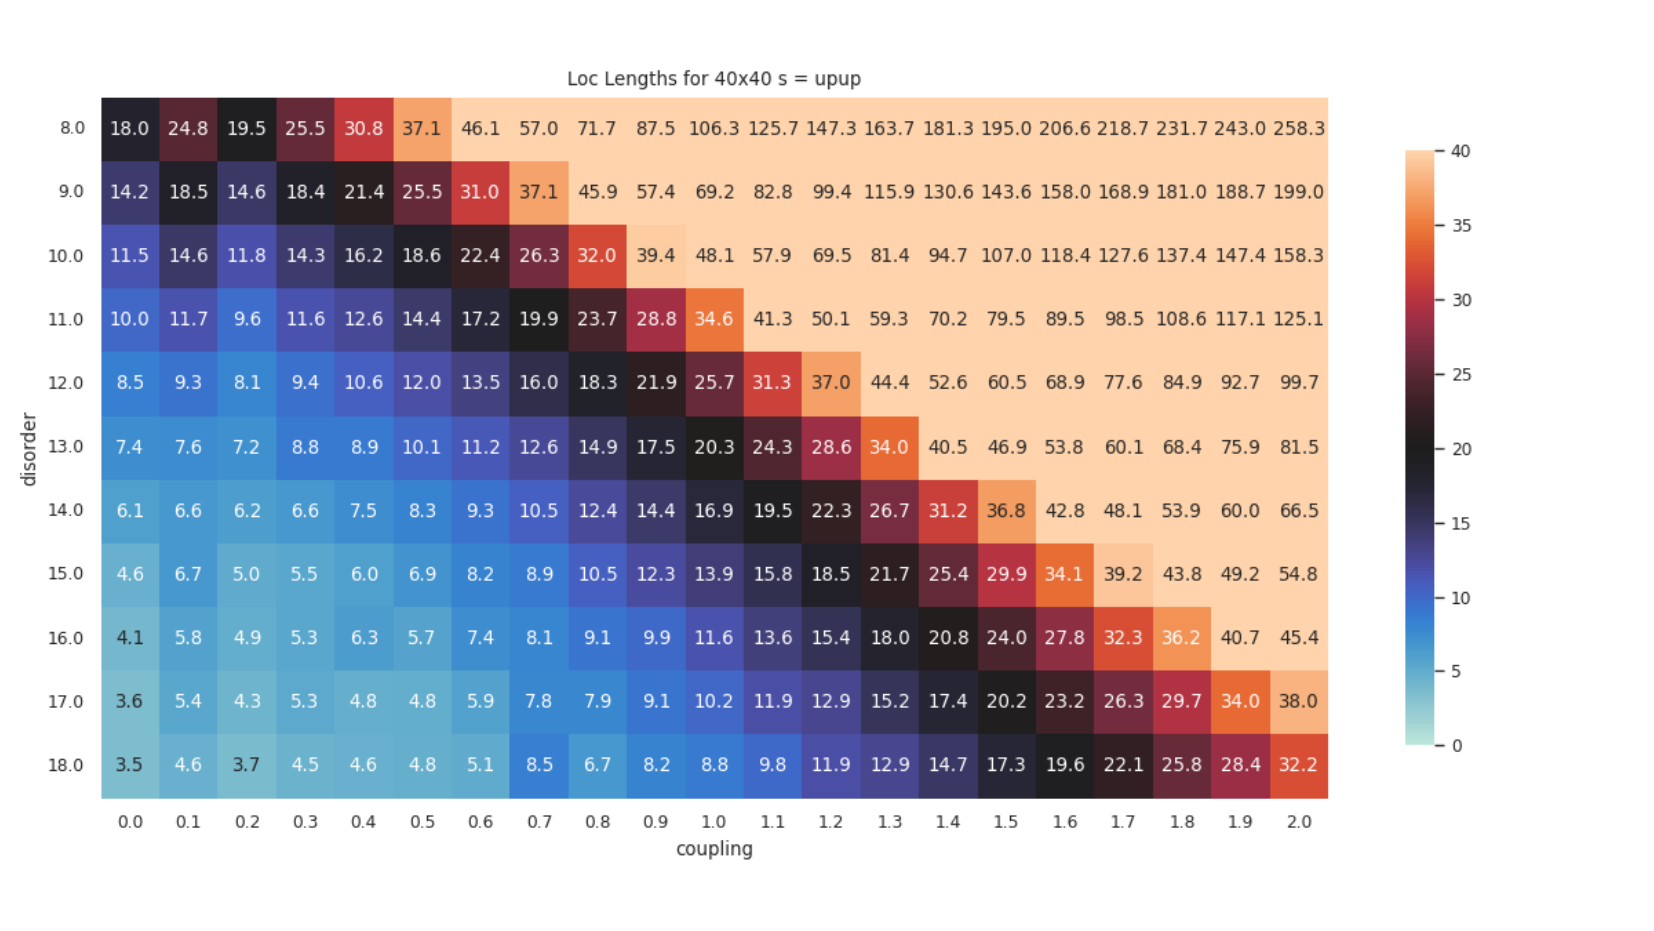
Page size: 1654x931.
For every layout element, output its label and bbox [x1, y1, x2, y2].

picture [1, 51, 1654, 879]
